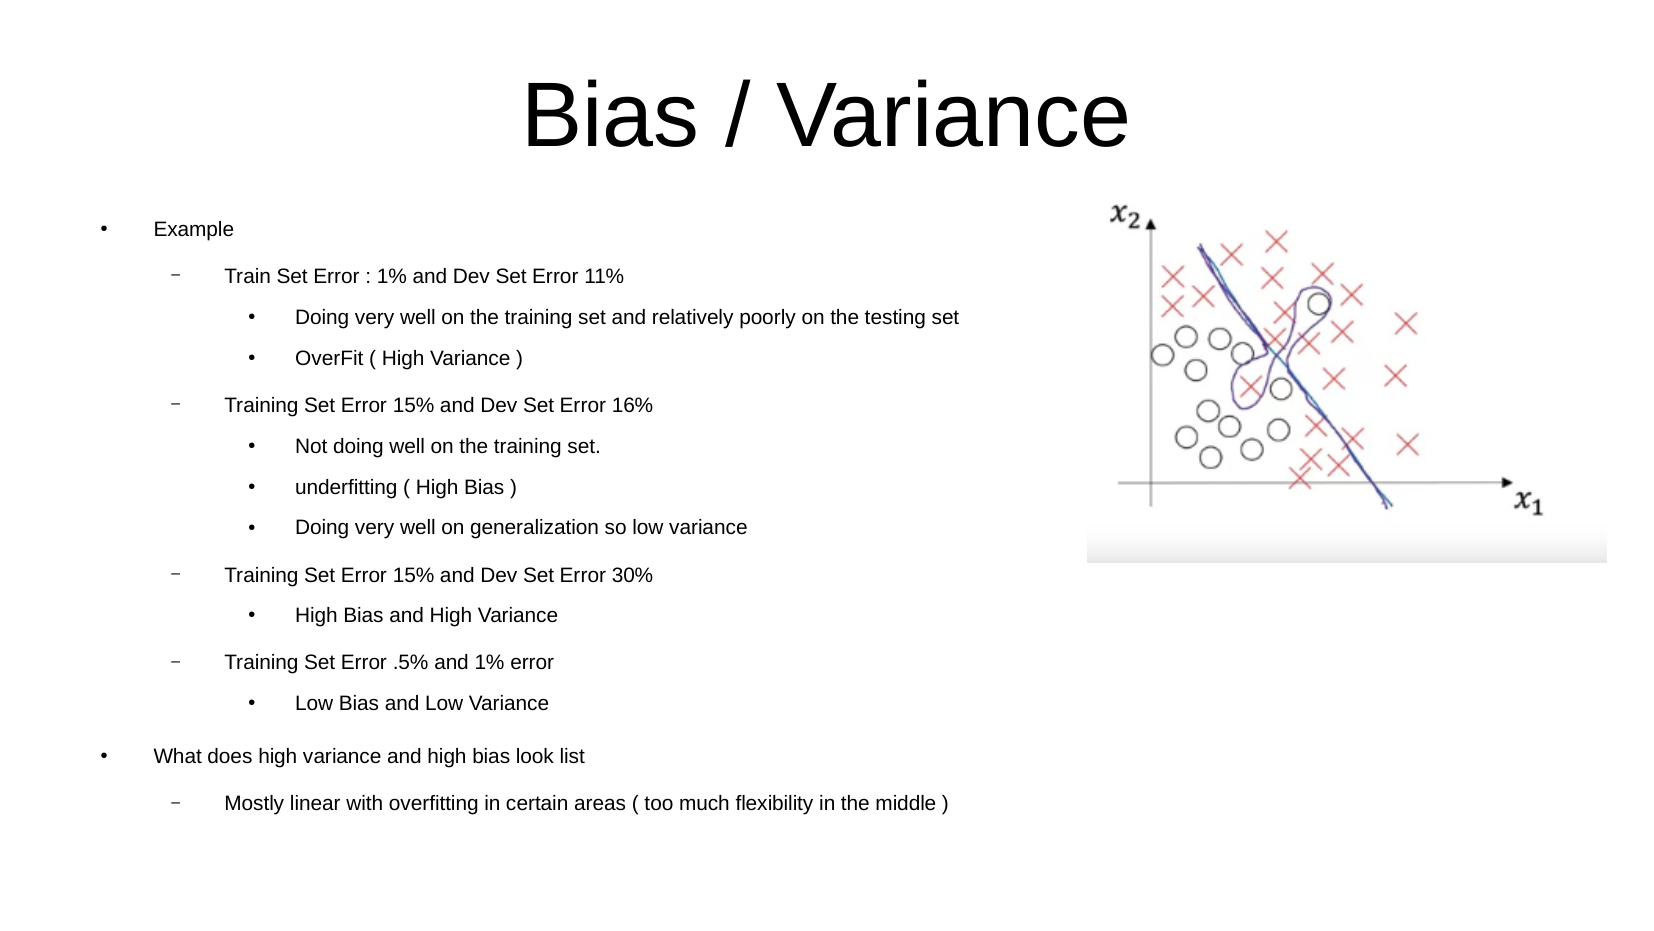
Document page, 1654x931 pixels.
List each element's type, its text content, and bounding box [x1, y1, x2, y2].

picture [1087, 178, 1607, 563]
title Bias / Variance [82, 37, 1571, 193]
list Example Train Set Error : 1% and Dev Set Error 11% Doing very well on the training set and relatively poorly on the testing set OverFit ( High Variance ) Training Set Error 15% and Dev Set Error 16% Not doing well on the training set. underfitting ( High Bias ) Doing very well on generalization so low variance Training Set Error 15% and Dev Set Error 30% High Bias and High Variance Training Set Error .5% and 1% error Low Bias and Low Variance What does high variance and high bias look list Mostly linear with overfitting in certain areas ( too much flexibility in the middle ) [82, 217, 1613, 901]
